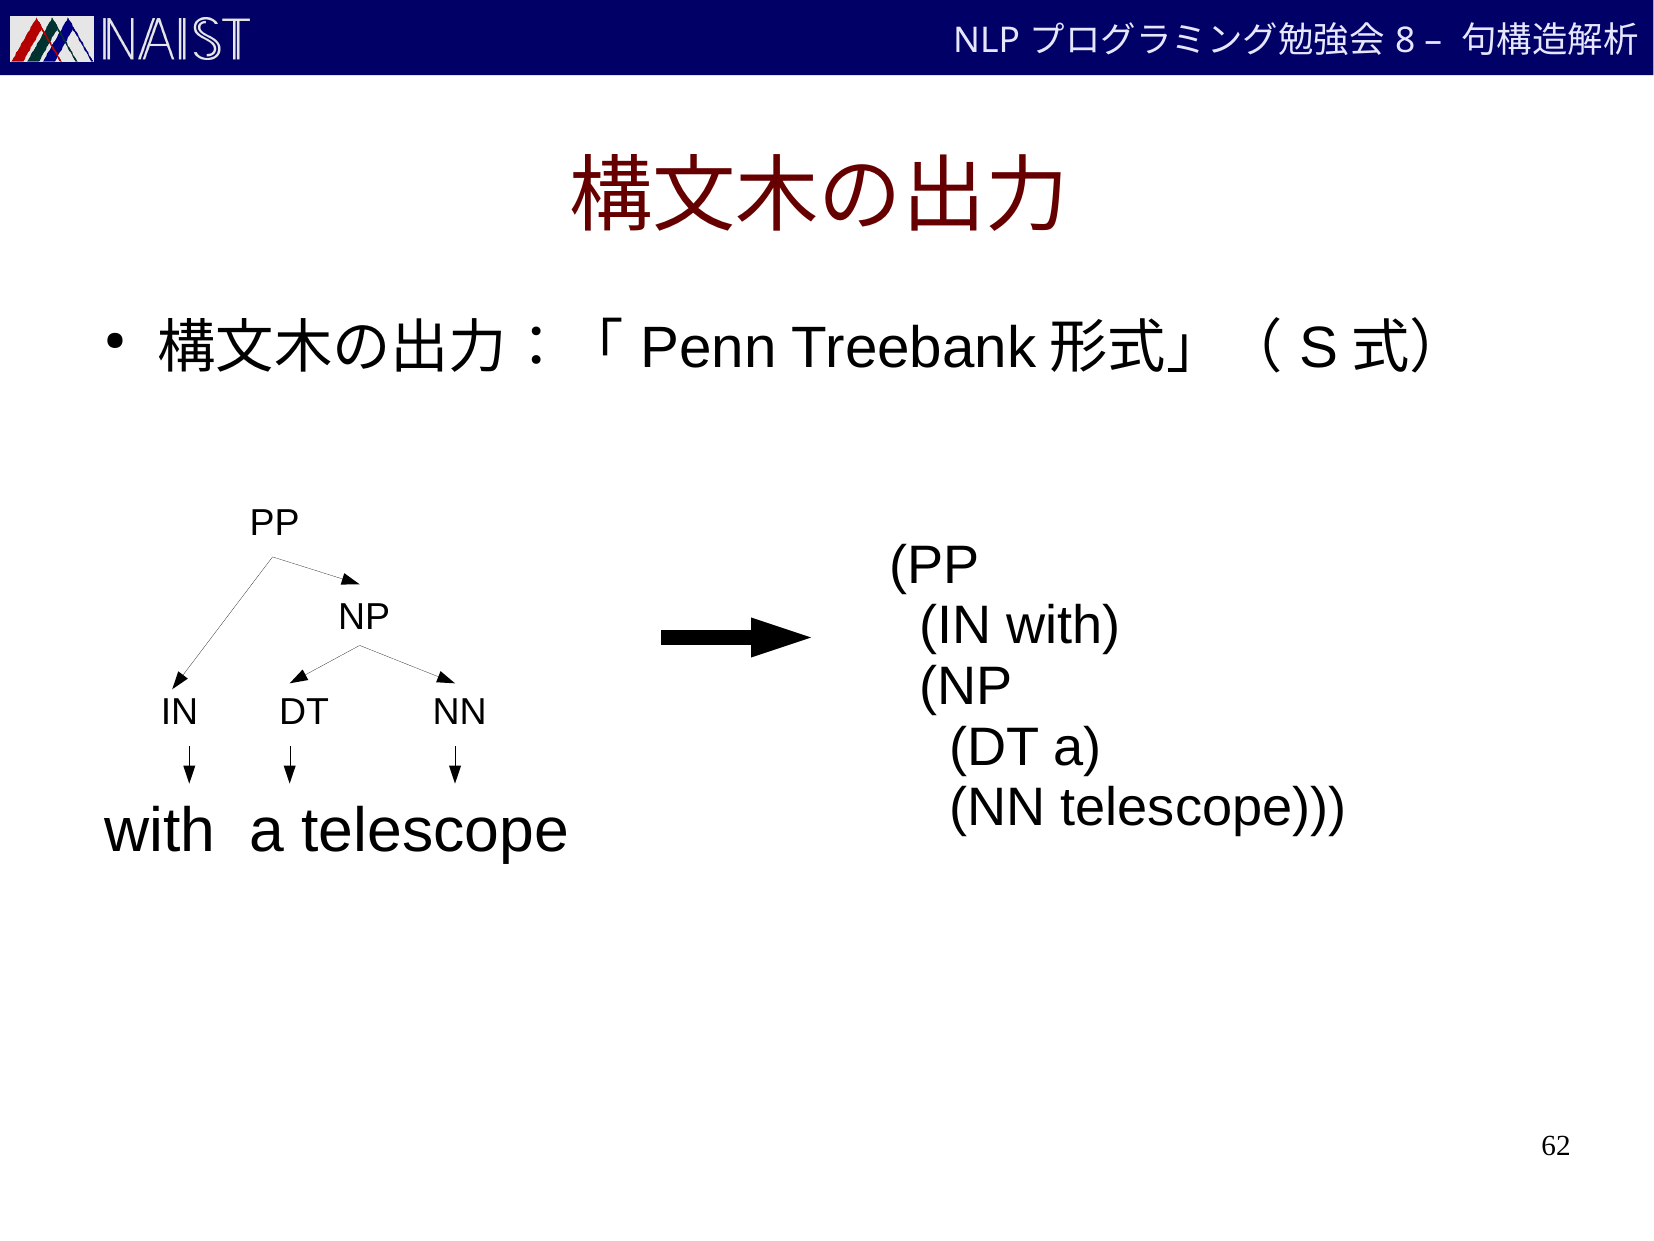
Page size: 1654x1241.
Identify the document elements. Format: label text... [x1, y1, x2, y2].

text_box (PP (IN with) (NP (DT a) (NN telescope))) [874, 527, 1363, 845]
text_box IN [146, 682, 214, 740]
text_box NP [323, 588, 406, 646]
text_box with a telescope [89, 787, 585, 873]
text_box NN [417, 682, 502, 740]
title 構文木の出力 [75, 92, 1564, 285]
picture [102, 17, 251, 60]
picture [10, 16, 94, 62]
text_box DT [264, 682, 344, 740]
text_box PP [234, 493, 315, 551]
list 構文木の出力：「Penn Treebank形式」（S式） [86, 300, 1576, 1119]
